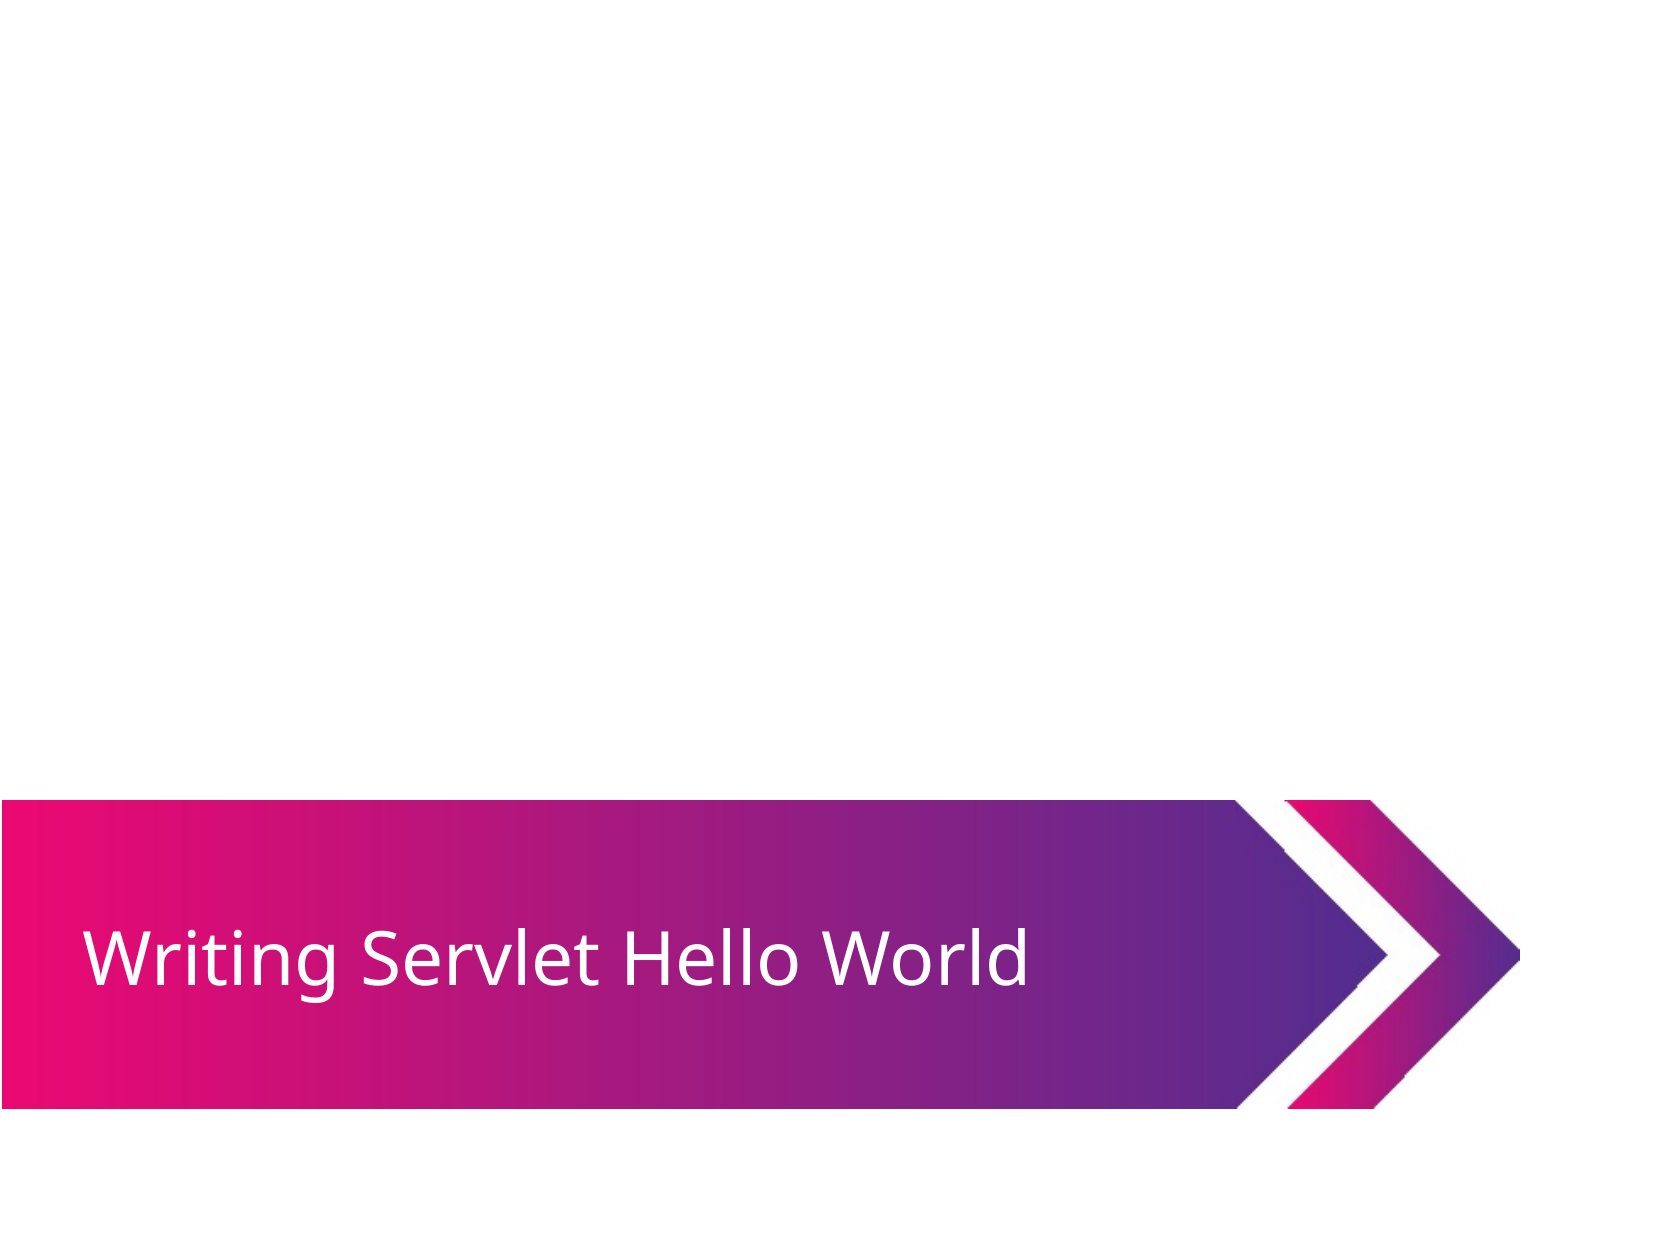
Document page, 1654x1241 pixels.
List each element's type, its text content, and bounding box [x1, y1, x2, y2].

picture [2, 800, 1520, 1109]
title Writing Servlet Hello World [82, 852, 1396, 1060]
